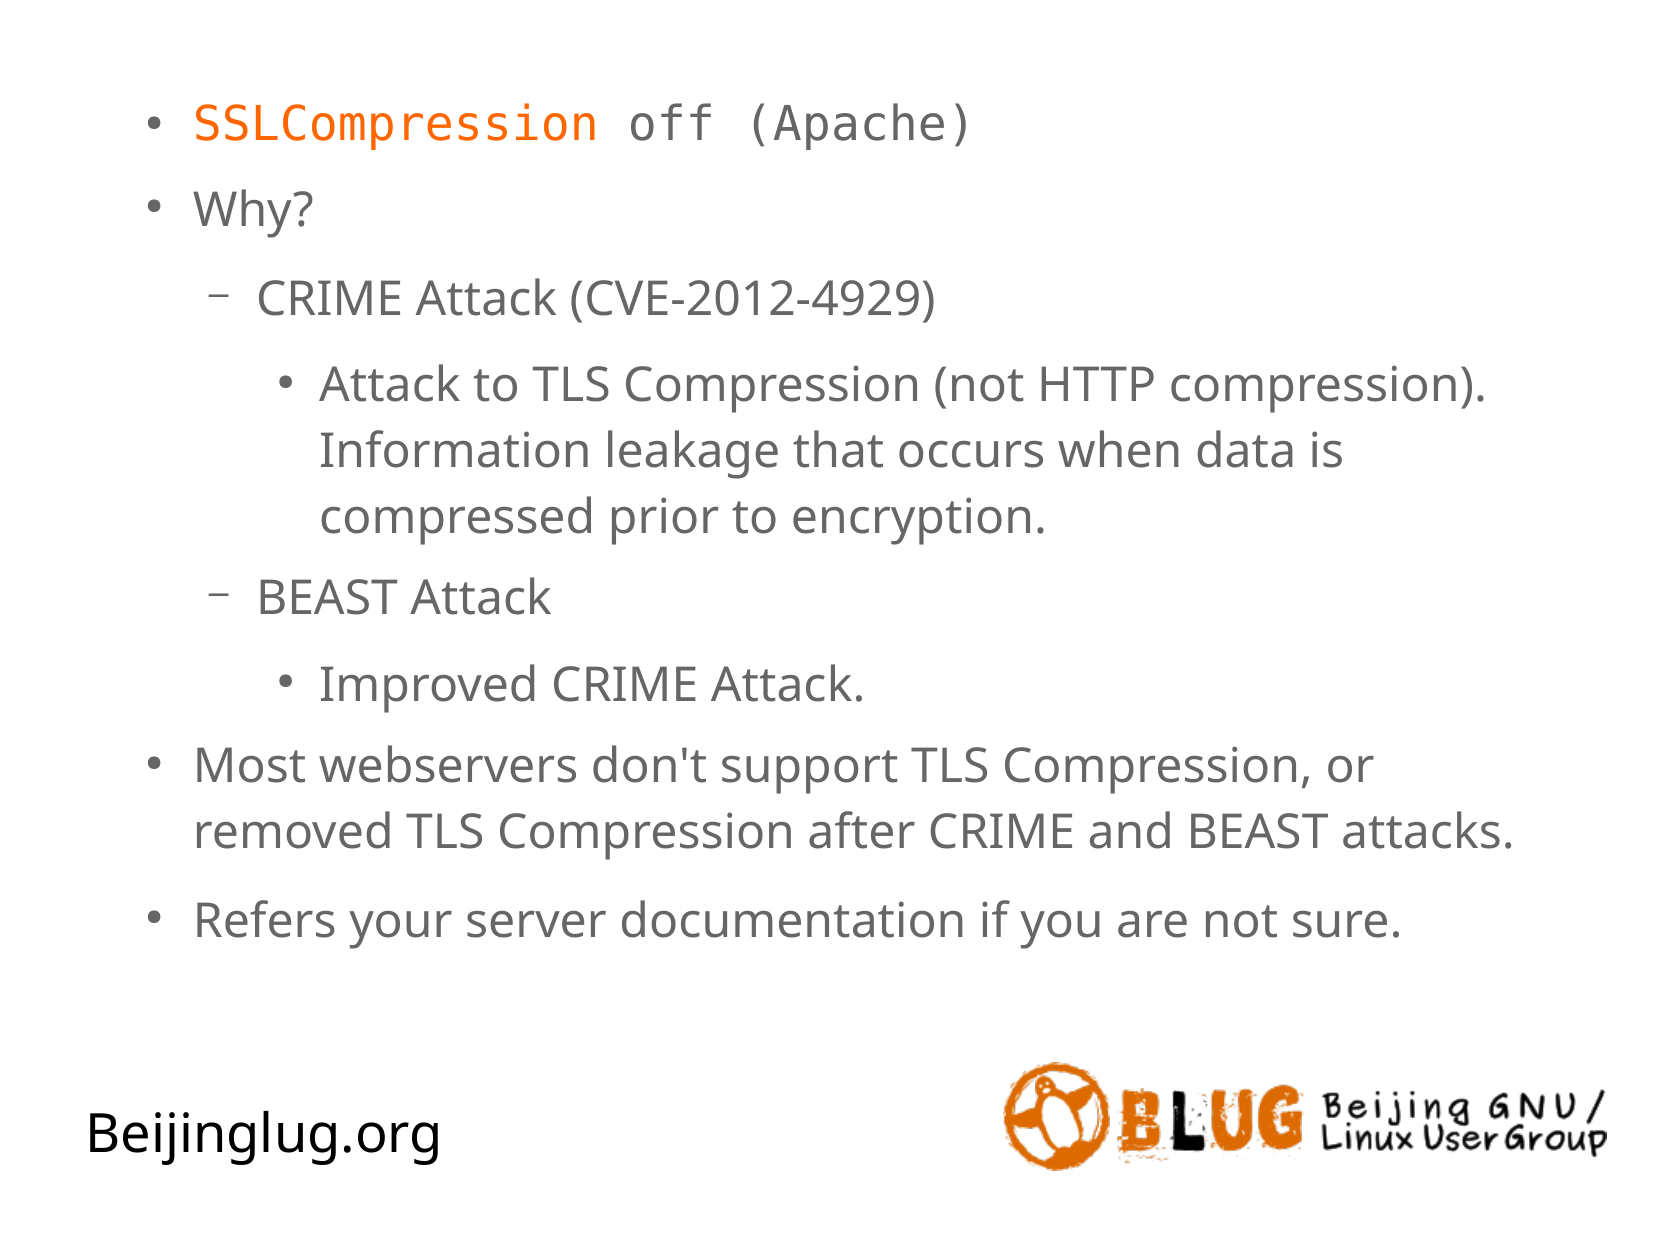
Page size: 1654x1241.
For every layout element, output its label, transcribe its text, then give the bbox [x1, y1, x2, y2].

list SSLCompression off (Apache) Why? CRIME Attack (CVE-2012-4929) Attack to TLS Compression (not HTTP compression). Information leakage that occurs when data is compressed prior to encryption. BEAST Attack Improved CRIME Attack. Most webservers don't support TLS Compression, or removed TLS Compression after CRIME and BEAST attacks. Refers your server documentation if you are not sure. [129, 95, 1518, 1007]
picture [1003, 1062, 1607, 1171]
